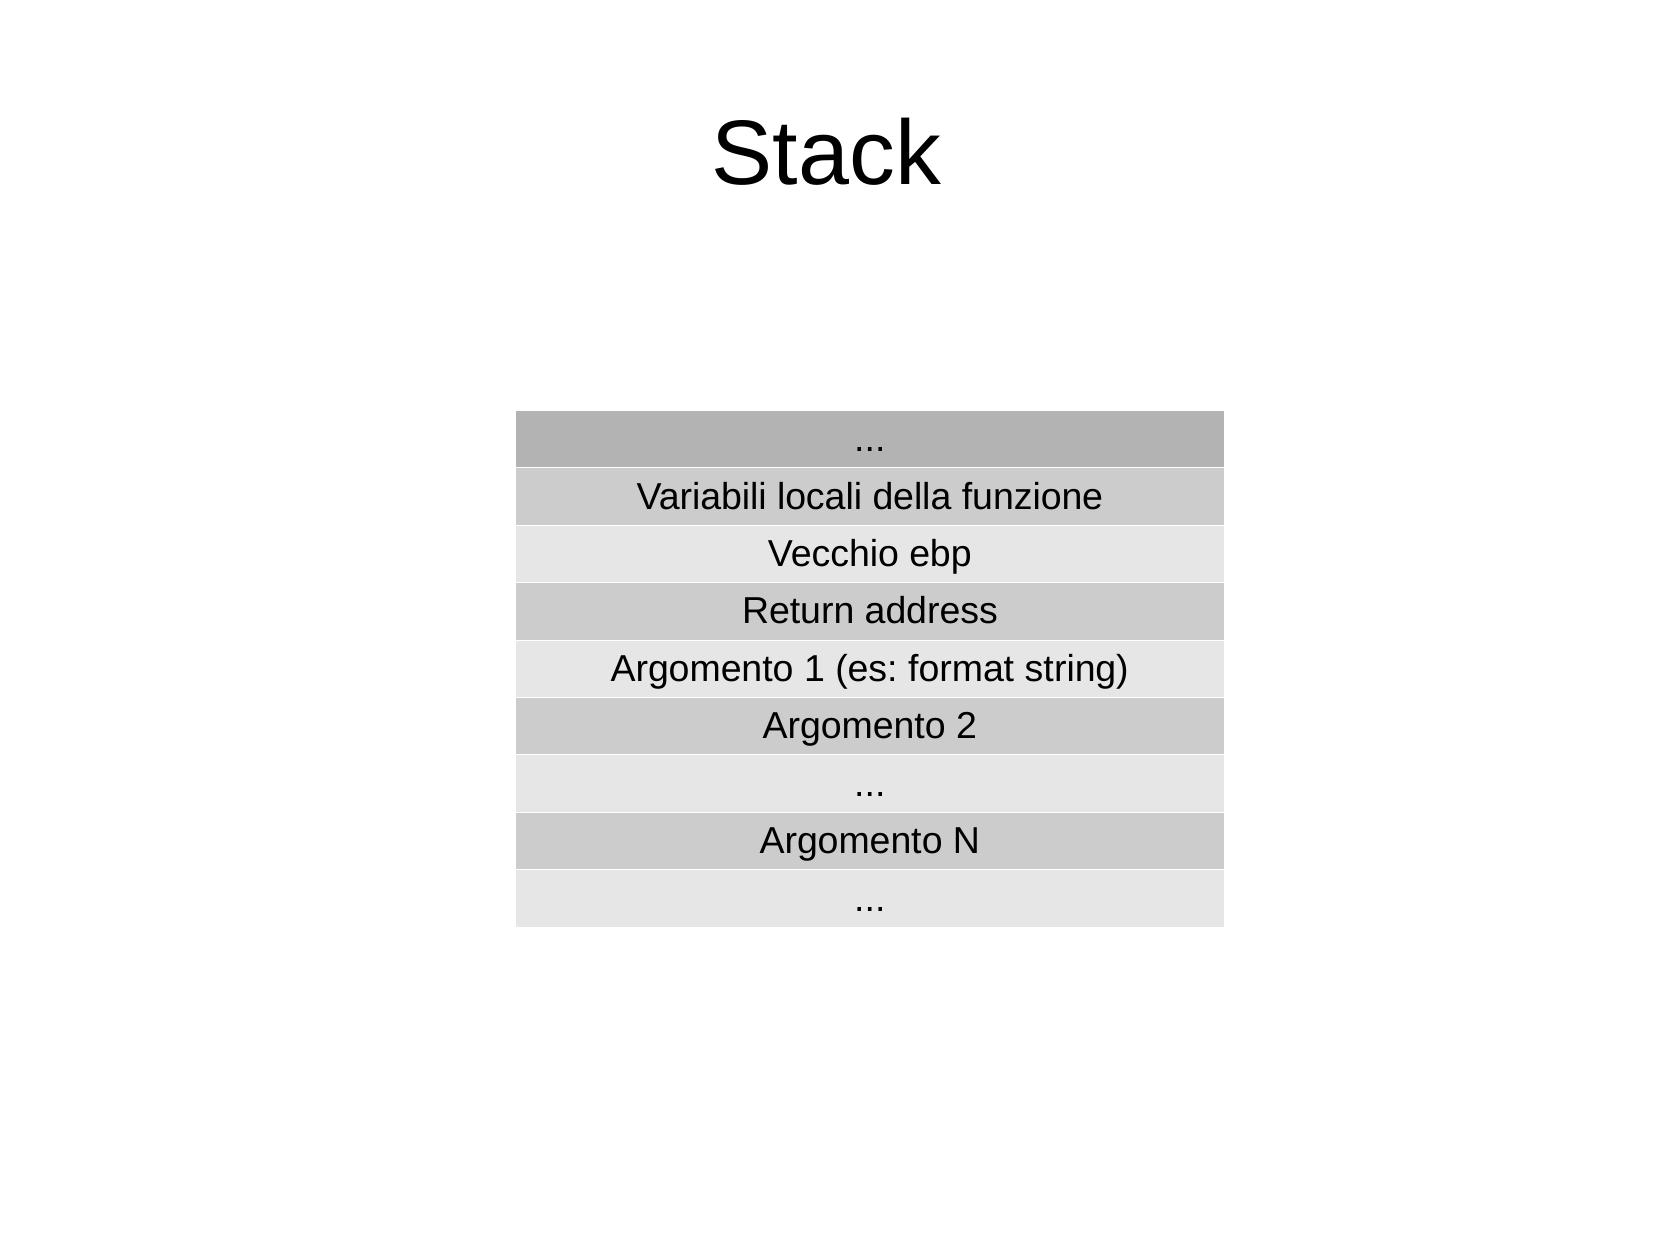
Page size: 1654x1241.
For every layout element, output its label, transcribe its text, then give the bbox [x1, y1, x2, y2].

table_cell Argomento N [516, 813, 1224, 869]
table_header ... [516, 411, 1224, 467]
table_cell Variabili locali della funzione [516, 468, 1224, 525]
title Stack [82, 49, 1571, 257]
table_cell Vecchio ebp [516, 526, 1224, 582]
table_cell Argomento 1 (es: format string) [516, 641, 1224, 697]
table_cell Return address [516, 583, 1224, 640]
table_cell ... [516, 870, 1224, 927]
table_cell Argomento 2 [516, 698, 1224, 754]
table_cell ... [516, 755, 1224, 812]
